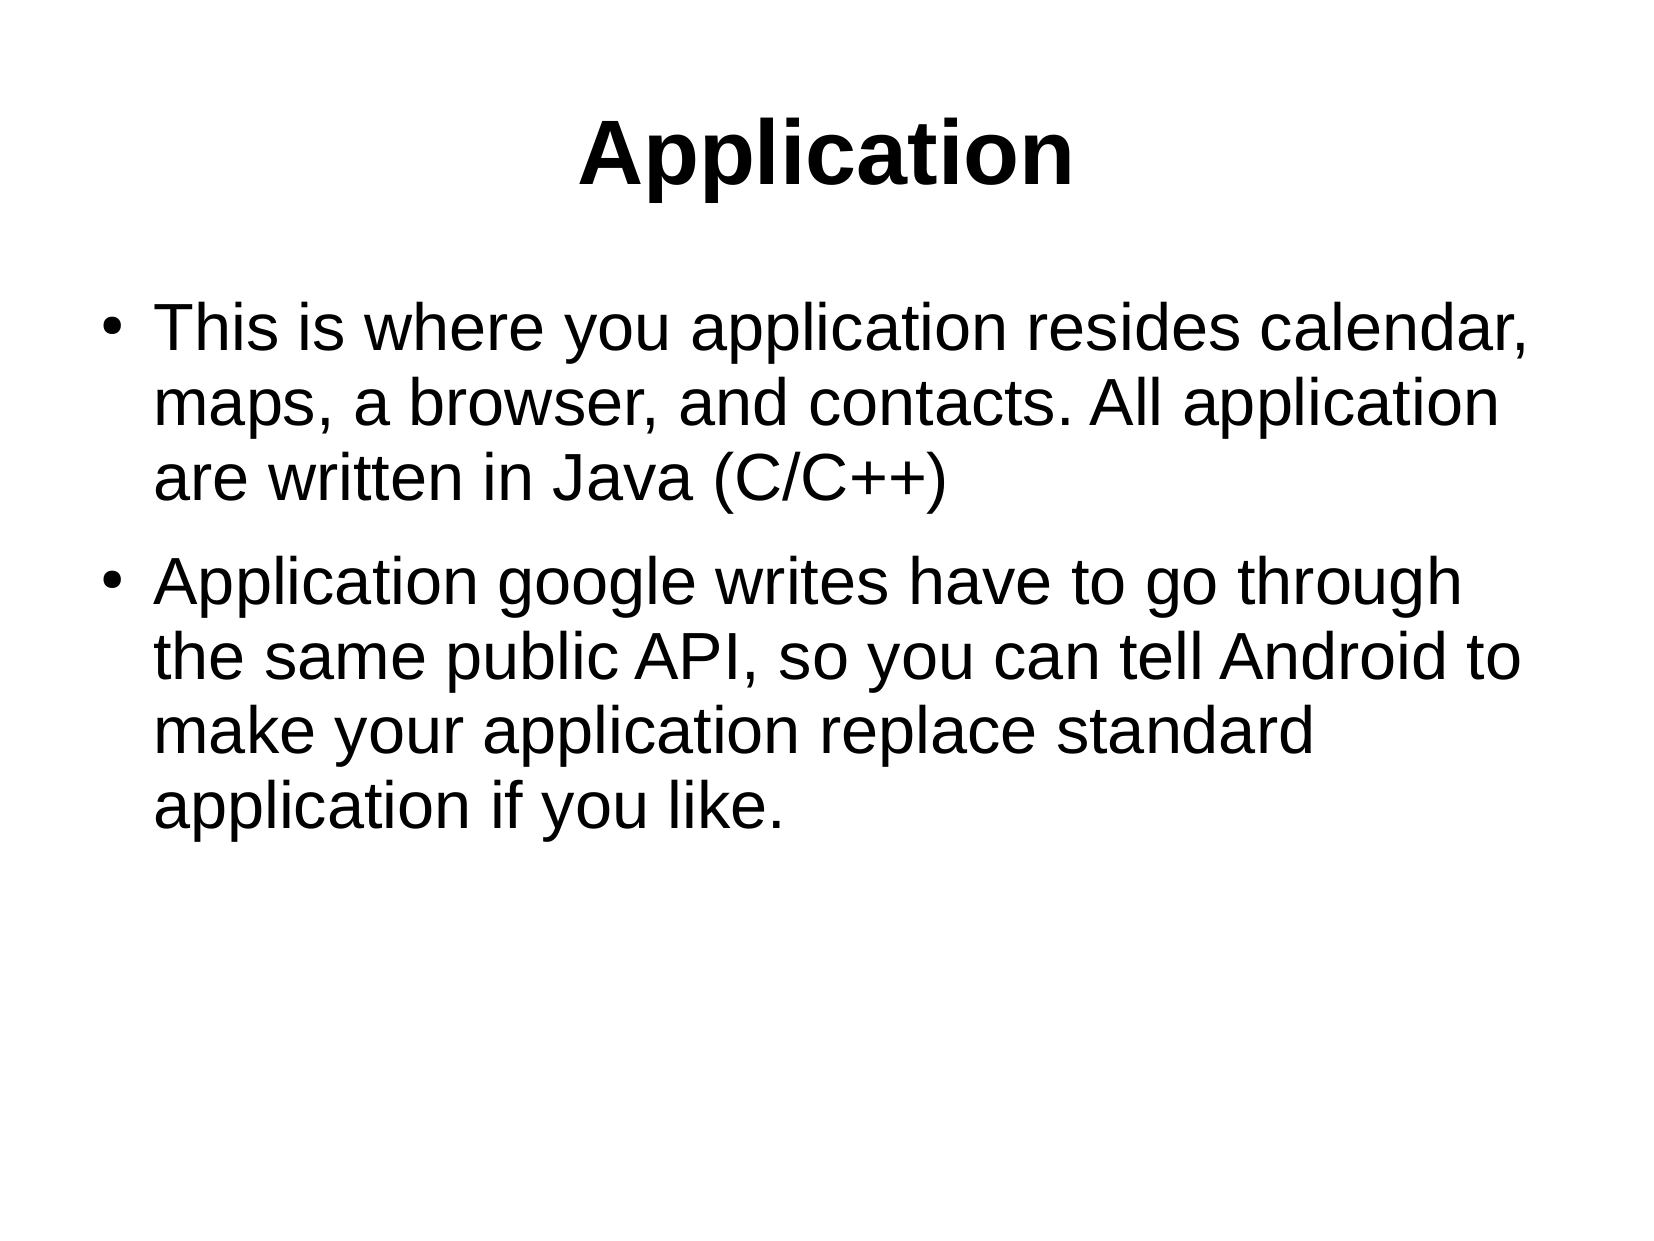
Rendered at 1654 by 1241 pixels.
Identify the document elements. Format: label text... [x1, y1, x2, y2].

list This is where you application resides calendar, maps, a browser, and contacts. All application are written in Java (C/C++) Application google writes have to go through the same public API, so you can tell Android to make your application replace standard application if you like. [82, 290, 1571, 1094]
title Application [82, 49, 1571, 257]
